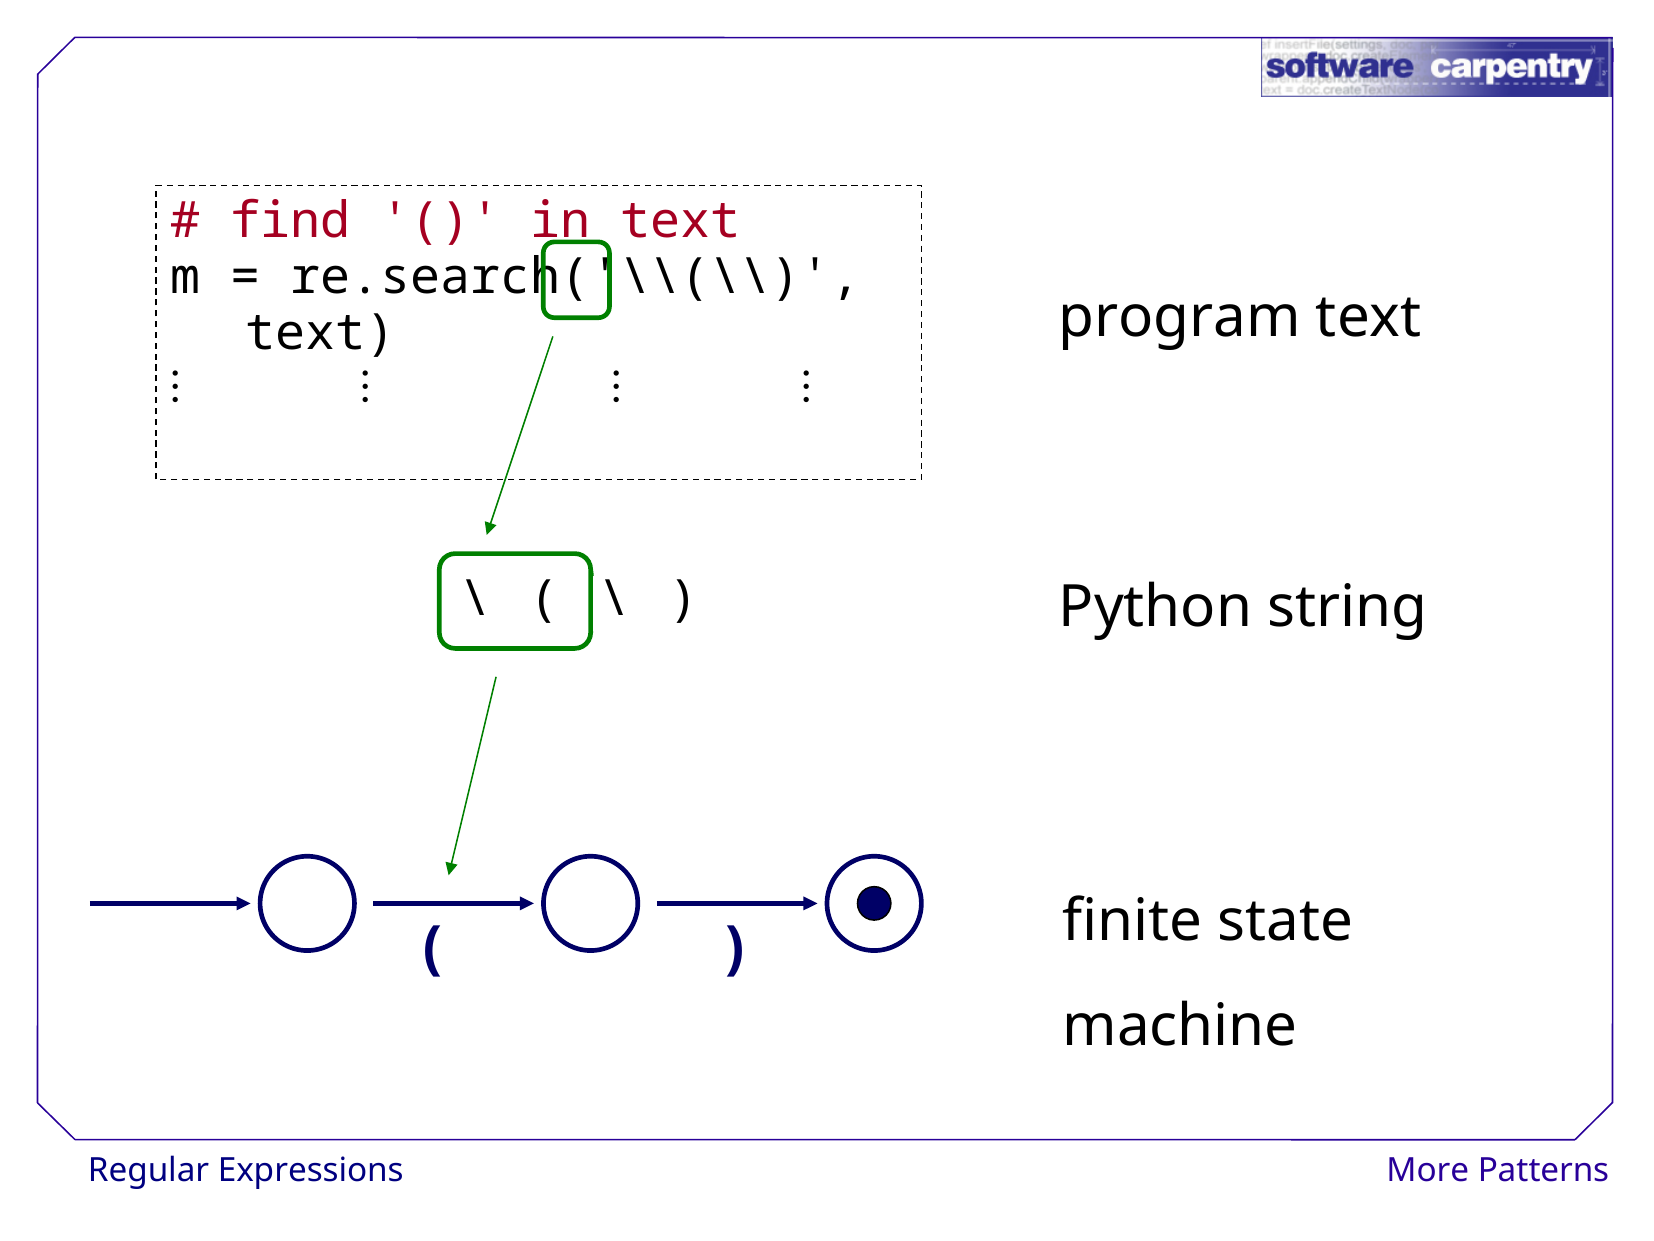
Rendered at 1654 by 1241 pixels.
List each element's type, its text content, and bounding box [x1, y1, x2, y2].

text_box # find '()' in text m = re.search('\\(\\)', text) ⋮ ⋮ ⋮ ⋮ [155, 185, 922, 480]
text_box Python string [1044, 525, 1593, 646]
table_header ) [654, 563, 723, 639]
text_box ) [703, 908, 769, 989]
text_box finite state machine [1047, 839, 1519, 1066]
table_header \ [593, 563, 654, 639]
text_box program text [1044, 235, 1587, 356]
picture [1261, 39, 1613, 97]
table_header \ [446, 563, 515, 639]
text_box [857, 886, 891, 921]
text_box ( [399, 908, 465, 989]
table_header ( [515, 563, 584, 639]
table_header \ [584, 563, 588, 639]
